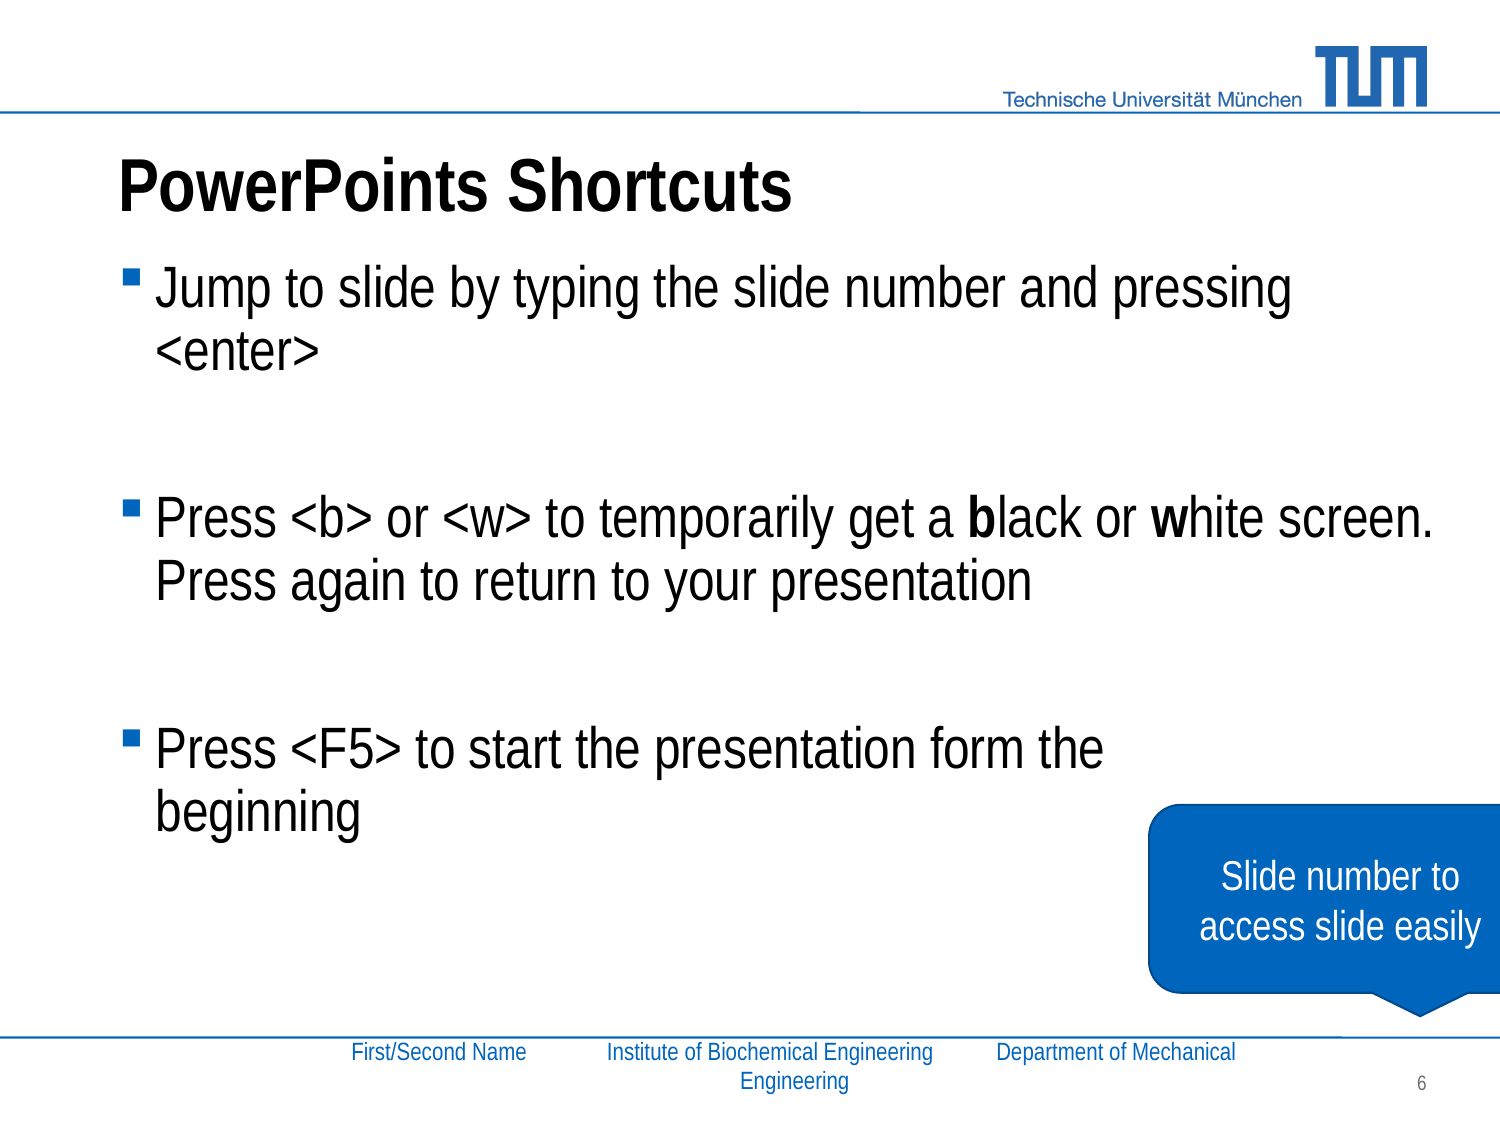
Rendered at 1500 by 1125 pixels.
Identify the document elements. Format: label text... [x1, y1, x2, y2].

footer First/Second Name Institute of Biochemical Engineering Department of Mechanical Engineering [278, 1042, 1312, 1103]
title PowerPoints Shortcuts [103, 114, 1397, 235]
text_box Slide number to access slide easily [1149, 804, 1500, 1017]
slide_number <number> [1340, 1042, 1427, 1103]
picture [1003, 46, 1427, 107]
list Jump to slide by typing the slide number and pressing <enter> Press <b> or <w> to temporarily get a black or white screen. Press again to return to your presentation Press <F5> to start the presentation form the beginning [103, 249, 1473, 1014]
